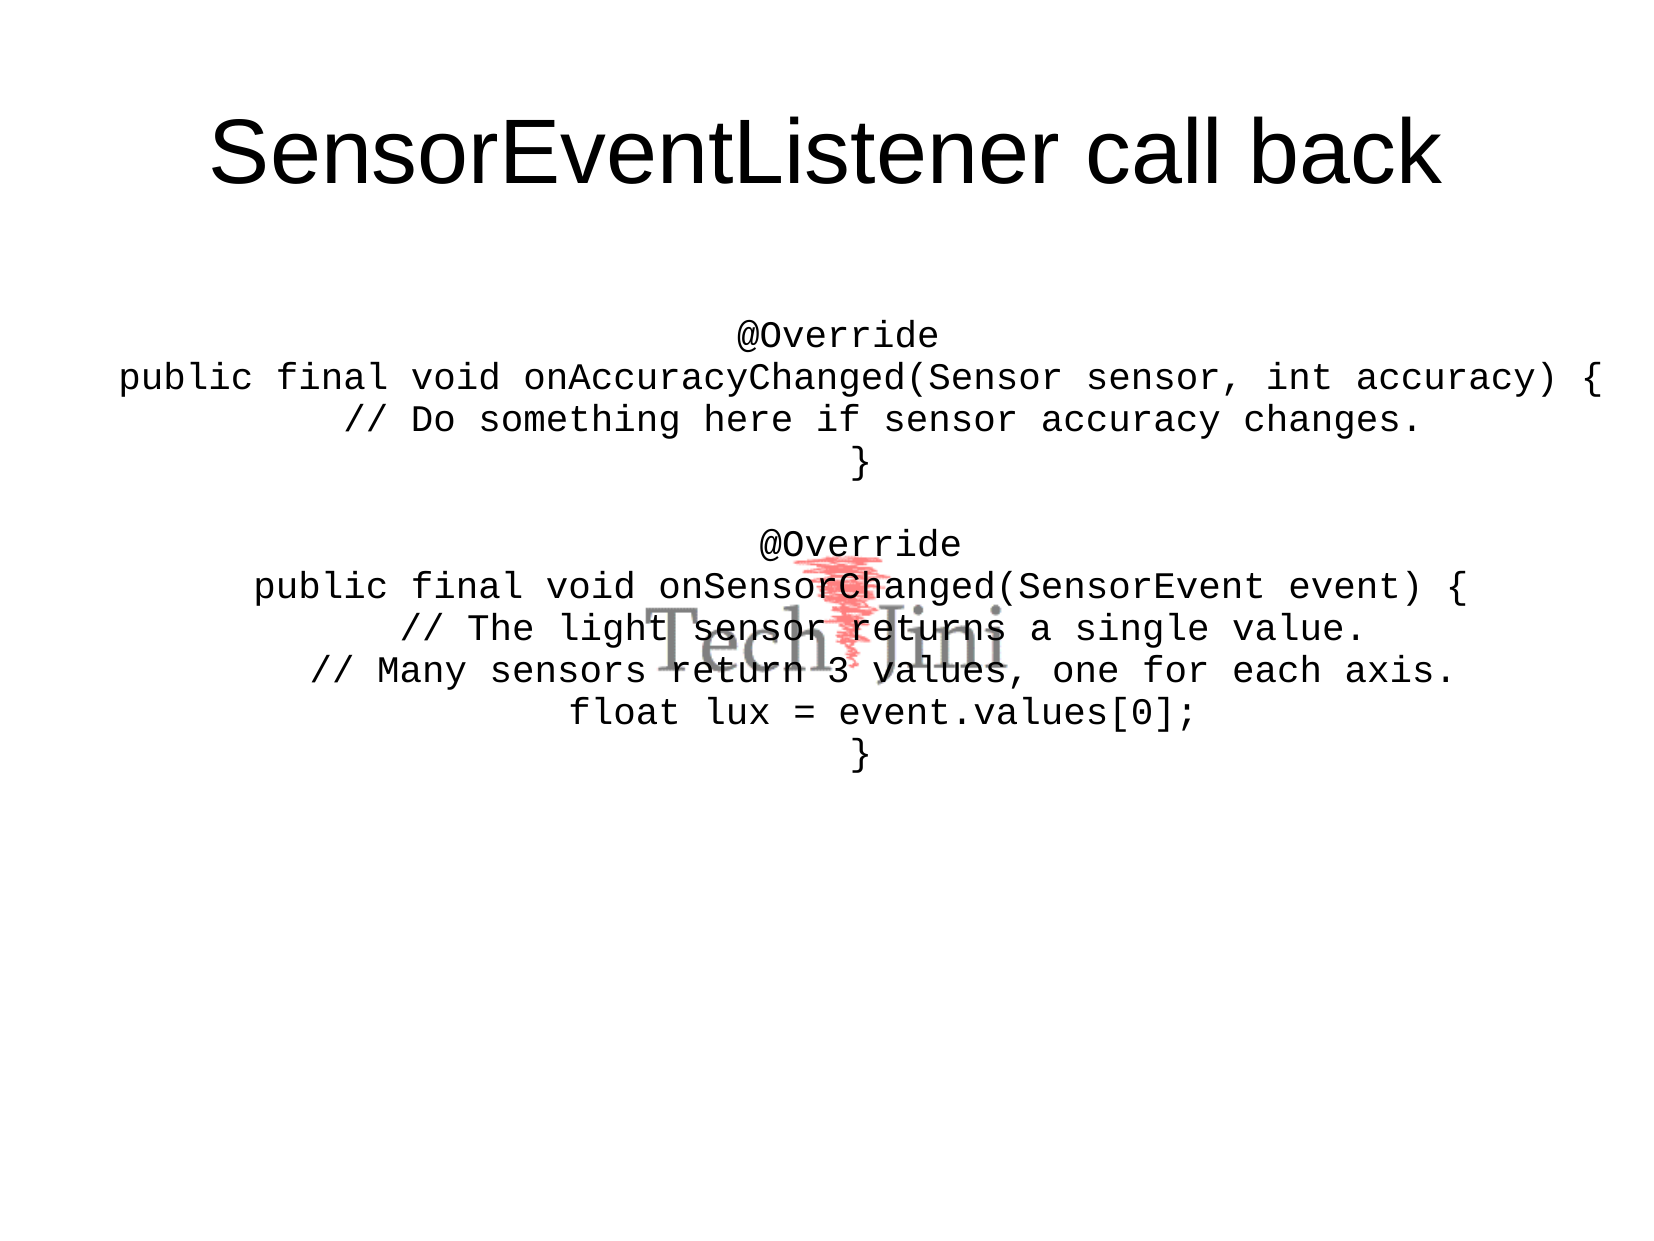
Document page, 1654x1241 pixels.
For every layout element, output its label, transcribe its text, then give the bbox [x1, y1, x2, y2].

title SensorEventListener call back [82, 49, 1571, 257]
text_box @Override public final void onAccuracyChanged(Sensor sensor, int accuracy) { // Do something here if sensor accuracy changes. } @Override public final void onSensorChanged(SensorEvent event) { // The light sensor returns a single value. // Many sensors return 3 values, one for each axis. float lux = event.values[0]; } [58, 306, 1619, 981]
